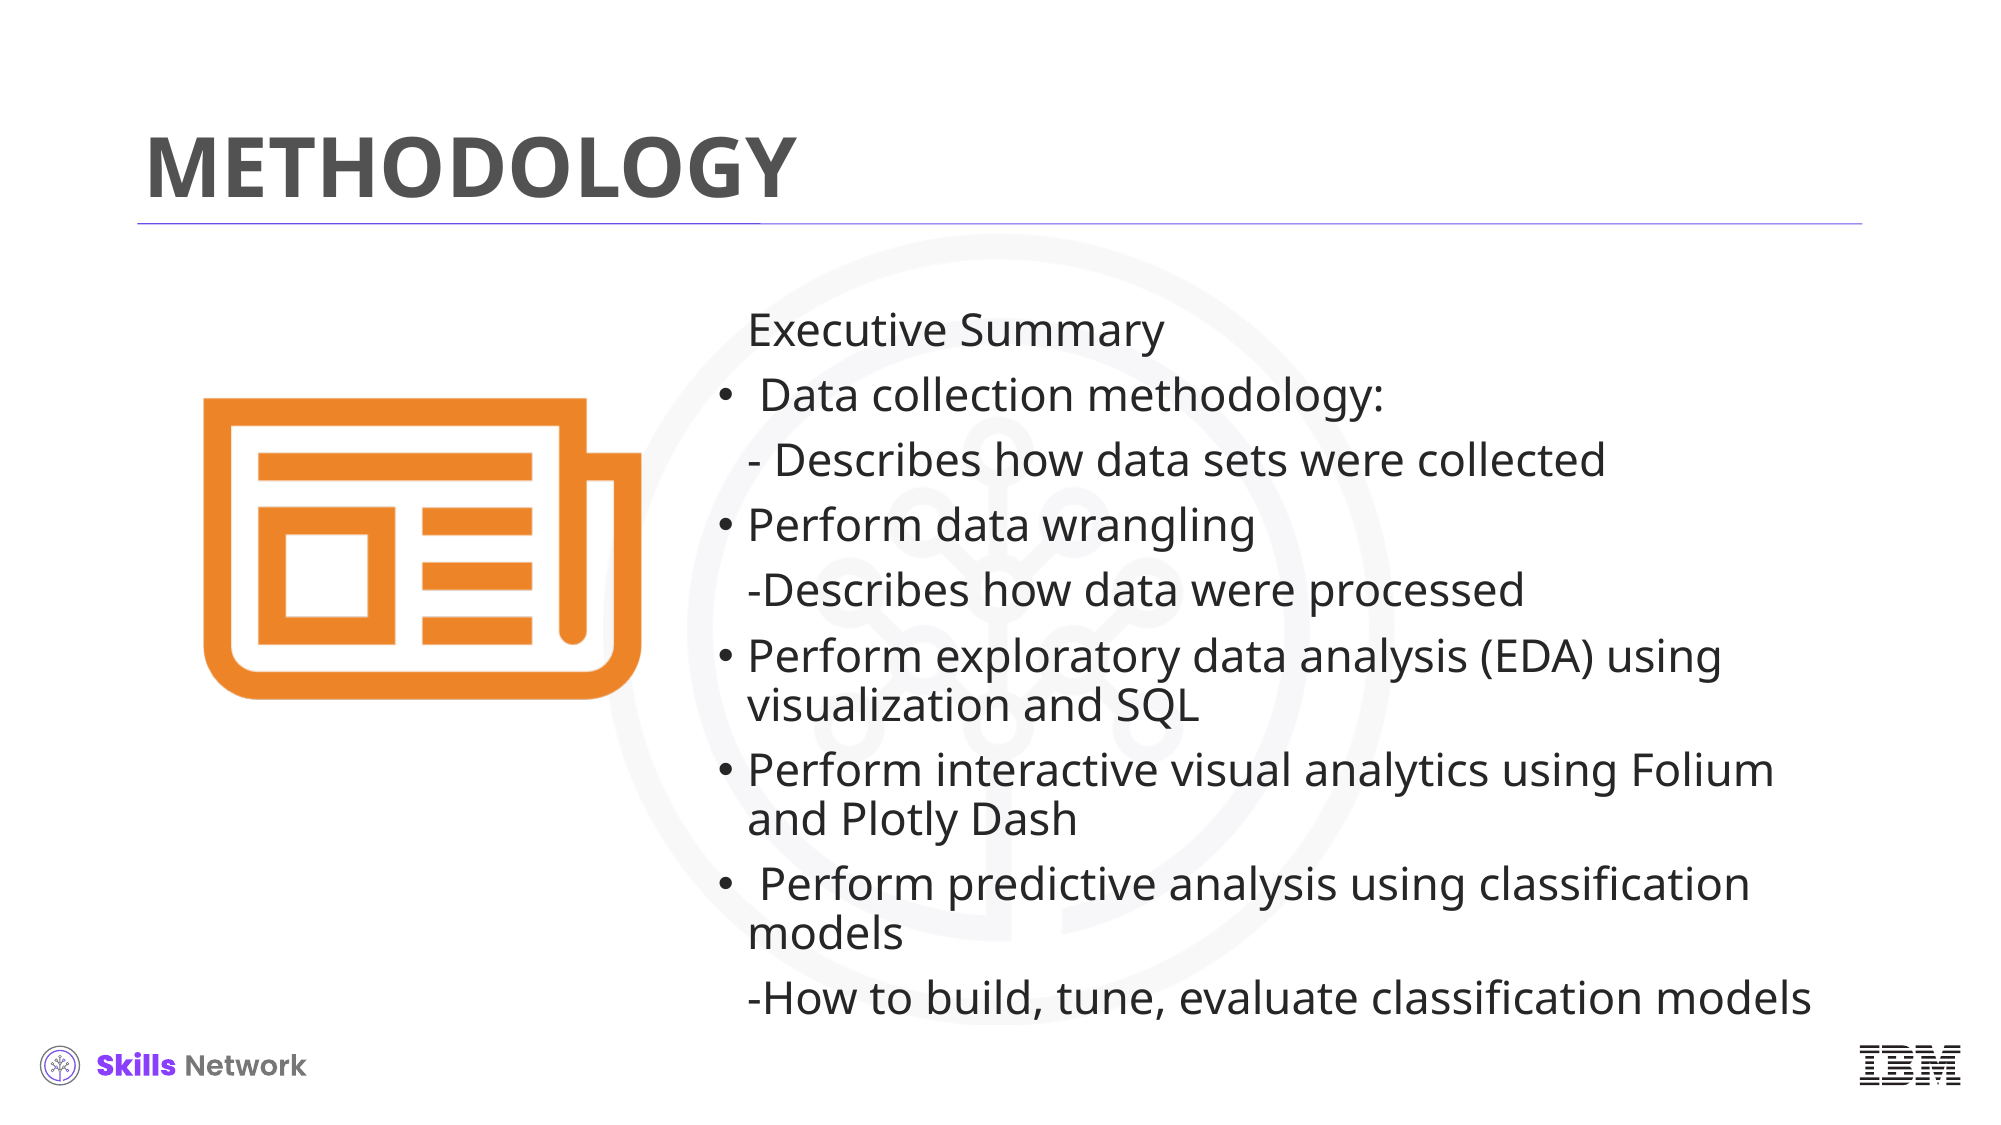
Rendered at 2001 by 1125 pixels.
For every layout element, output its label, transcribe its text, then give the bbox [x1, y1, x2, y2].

text_box Executive Summary Data collection methodology: - Describes how data sets were collected Perform data wrangling -Describes how data were processed Perform exploratory data analysis (EDA) using visualization and SQL Perform interactive visual analytics using Folium and Plotly Dash Perform predictive analysis using classification models -How to build, tune, evaluate classification models [702, 299, 1863, 1050]
picture [160, 300, 685, 825]
title METHODOLOGY [128, 61, 1315, 280]
